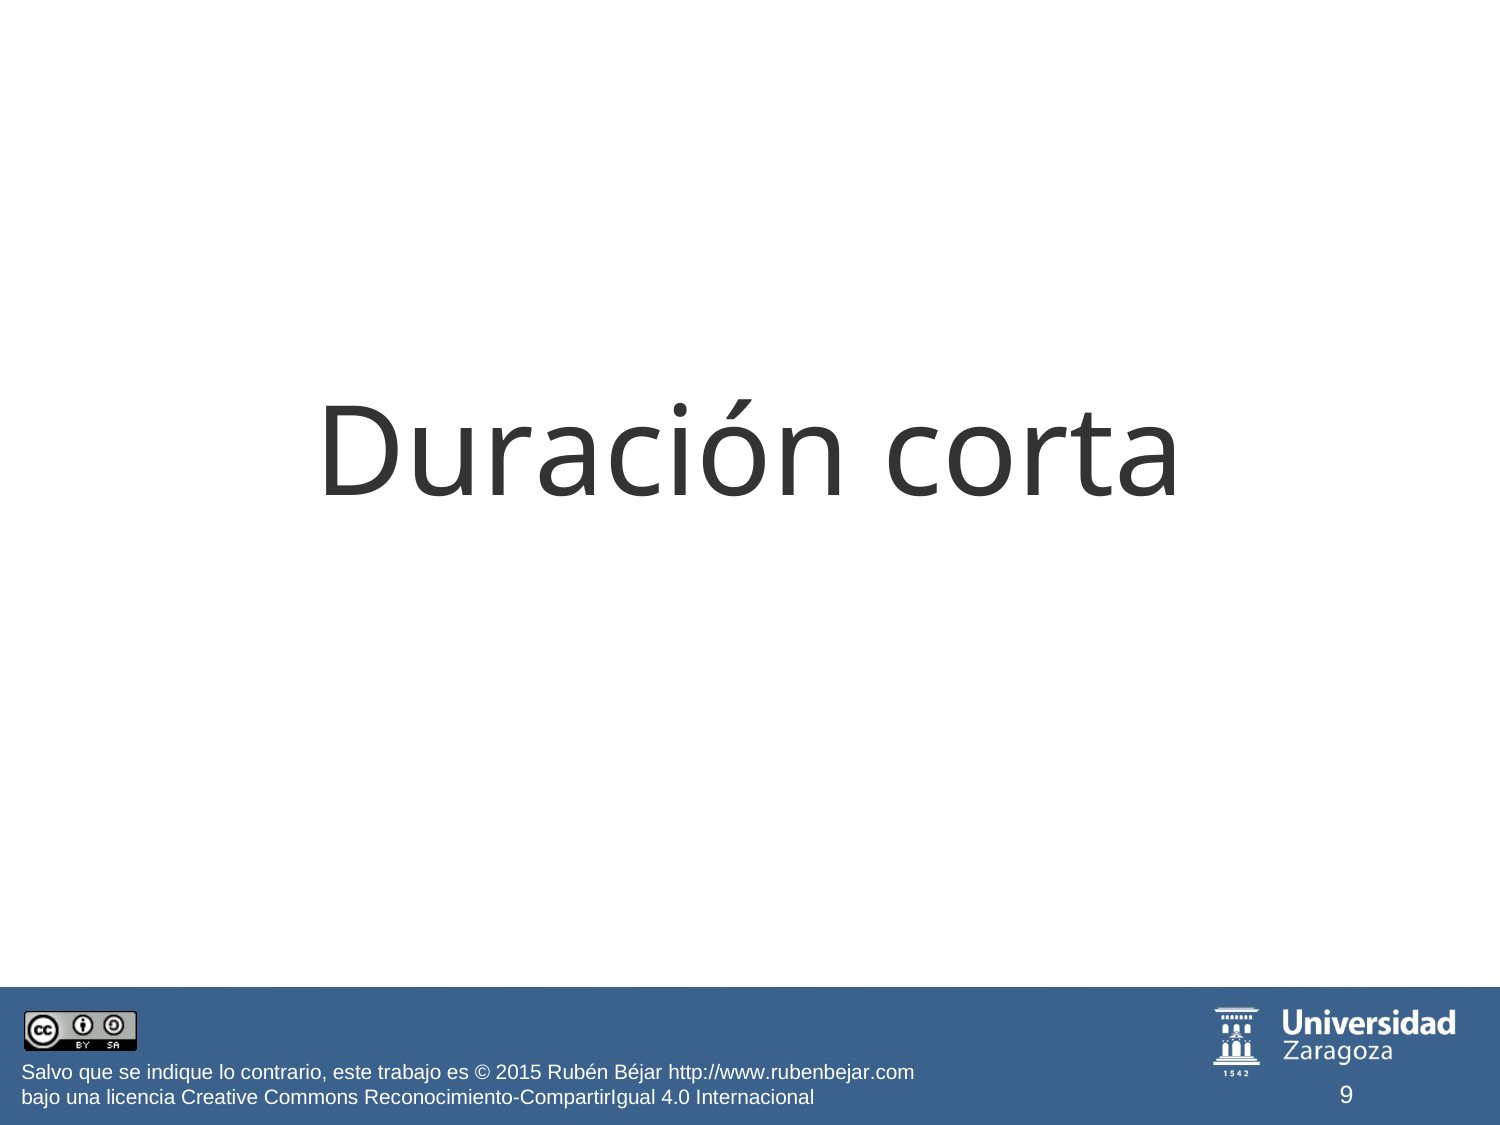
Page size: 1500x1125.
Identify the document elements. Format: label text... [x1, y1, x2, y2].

text_box Duración corta [169, 307, 1331, 585]
picture [0, 987, 1500, 1125]
